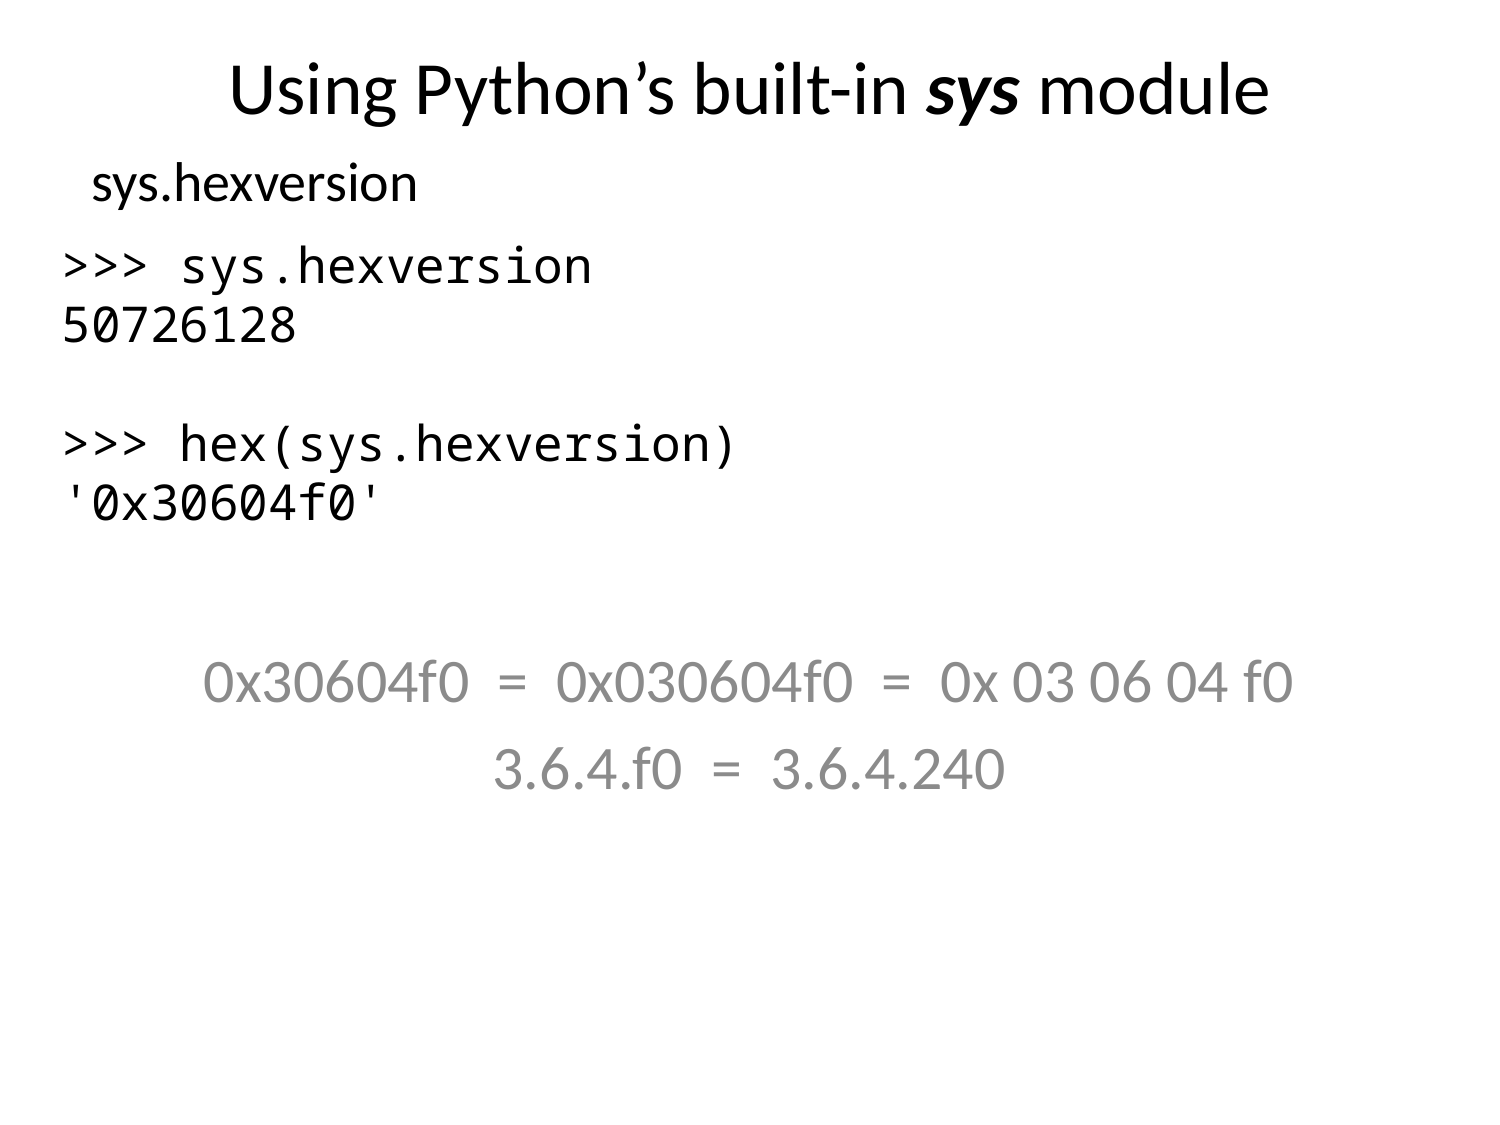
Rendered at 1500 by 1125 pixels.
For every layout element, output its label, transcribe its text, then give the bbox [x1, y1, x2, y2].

text_box Using Python’s built-in sys module [112, 30, 1388, 138]
text_box >>> sys.hexversion 50726128 >>> hex(sys.hexversion) '0x30604f0' [46, 225, 1453, 539]
text_box sys.hexversion [76, 137, 1394, 220]
subtitle 0x30604f0 = 0x030604f0 = 0x 03 06 04 f0 3.6.4.f0 = 3.6.4.240 [76, 633, 1423, 811]
